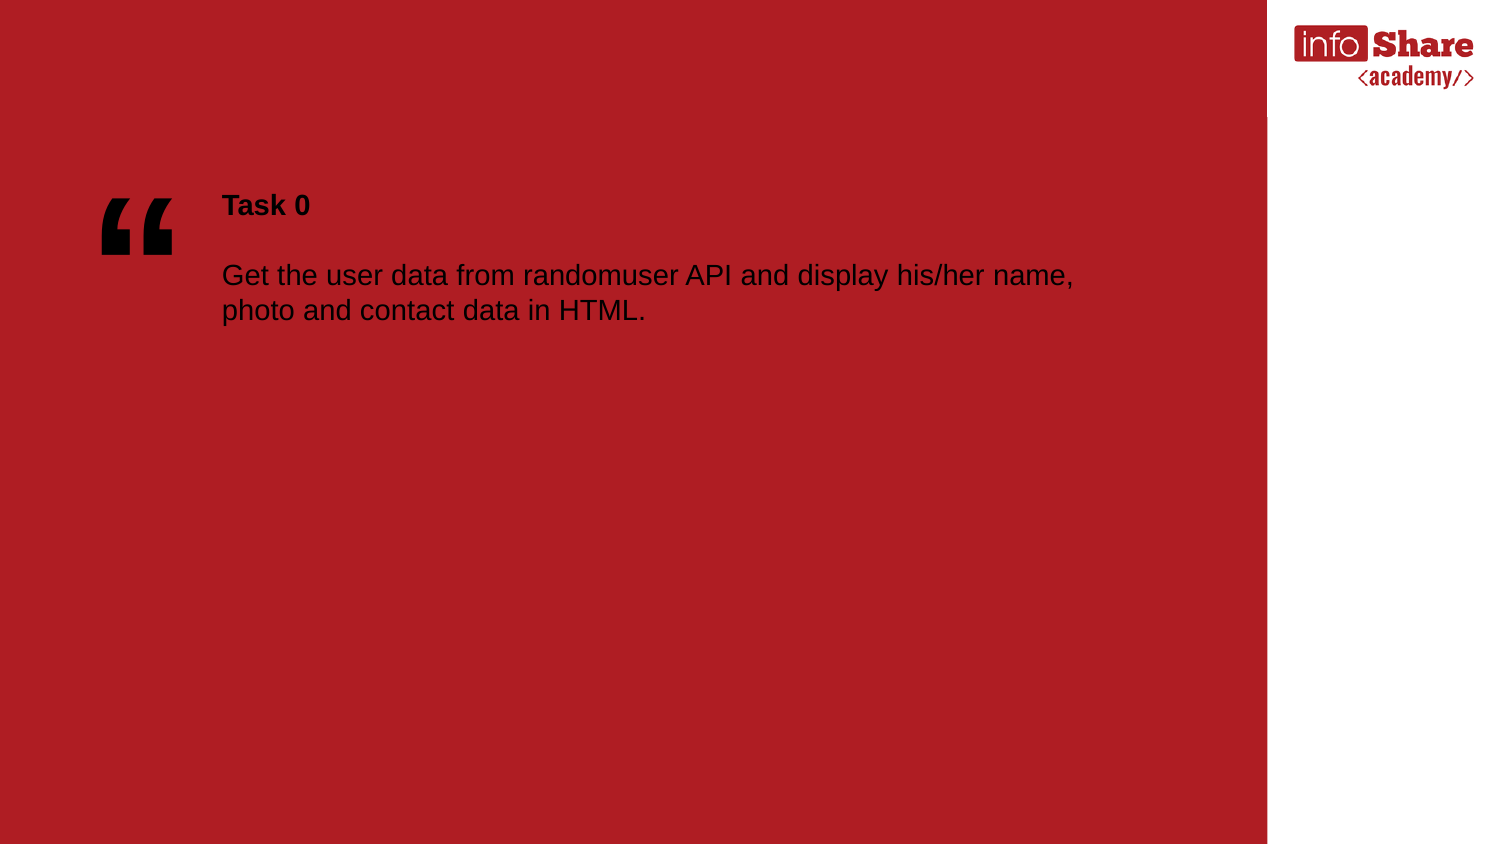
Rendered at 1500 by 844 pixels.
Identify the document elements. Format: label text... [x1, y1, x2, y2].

list Task 0 Get the user data from randomuser API and display his/her name, photo and contact data in HTML. [206, 170, 1094, 717]
picture [1267, 0, 1500, 117]
